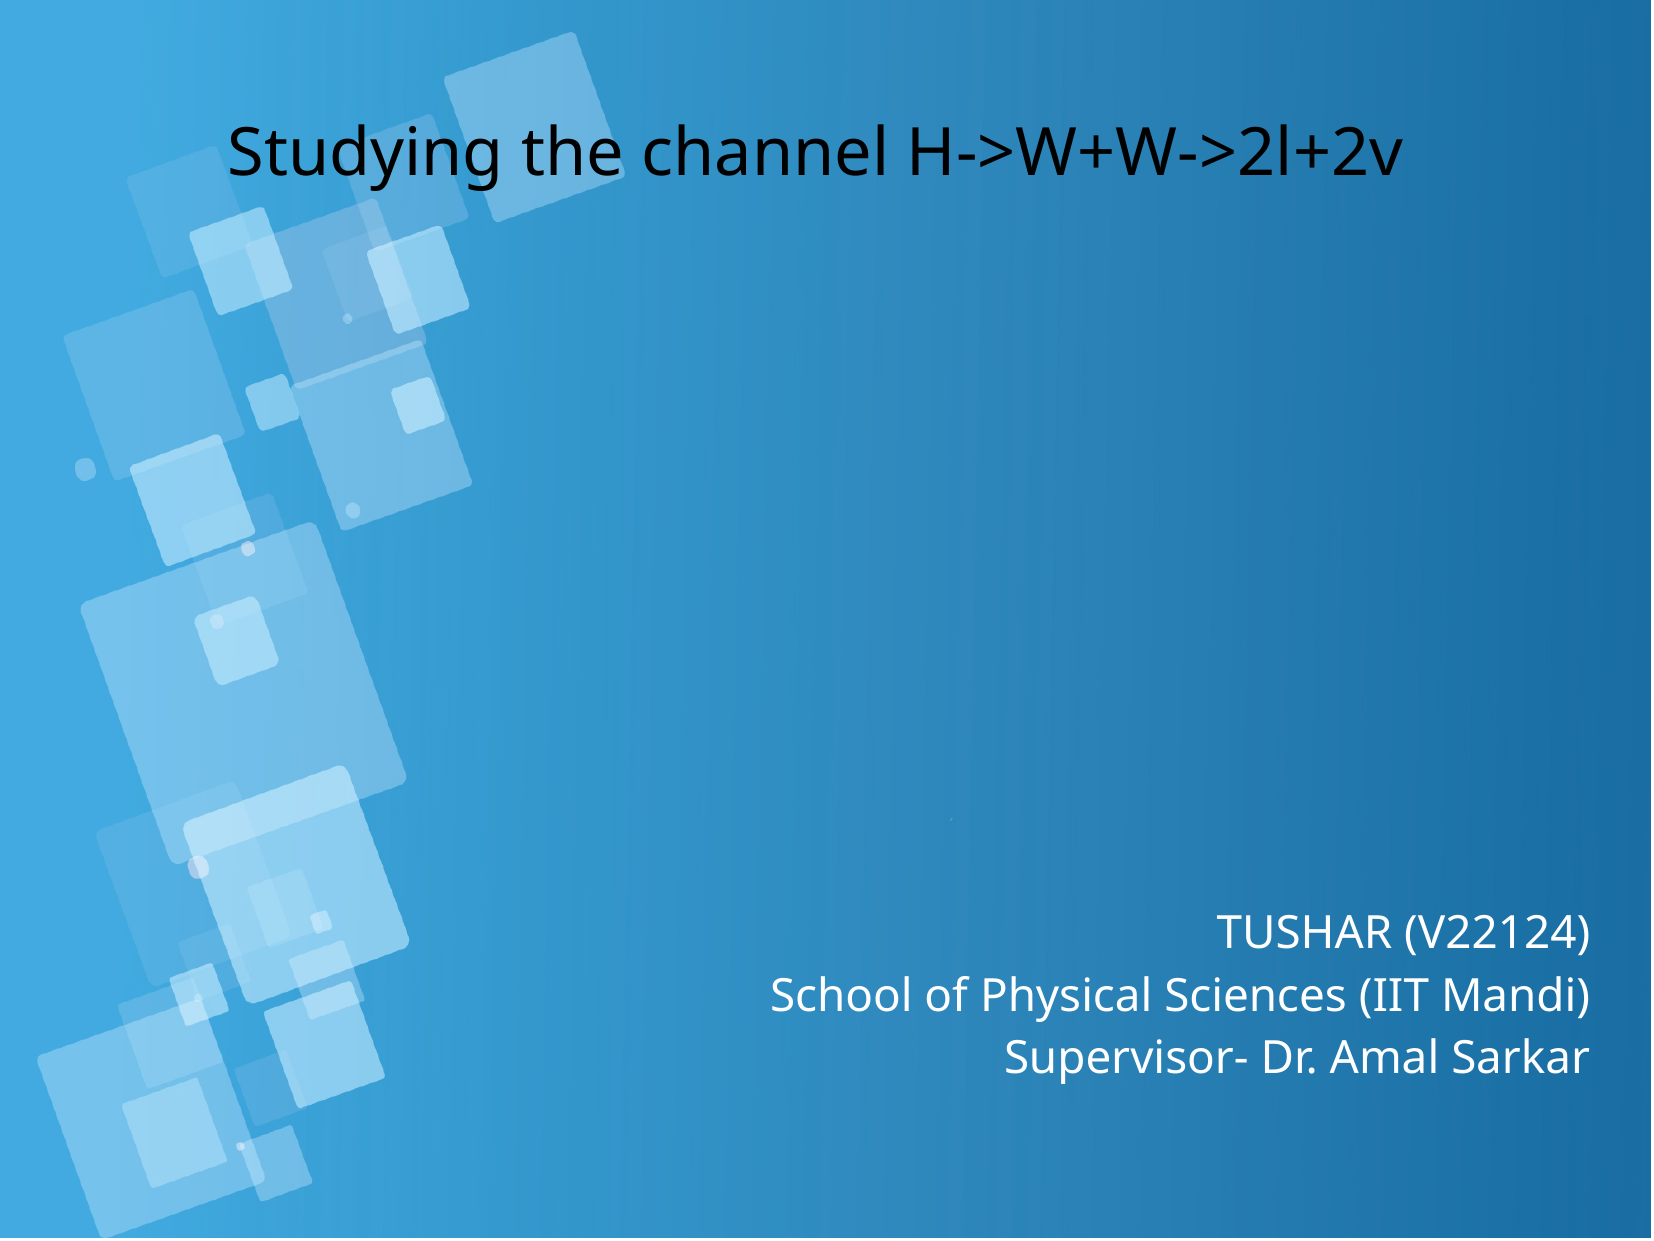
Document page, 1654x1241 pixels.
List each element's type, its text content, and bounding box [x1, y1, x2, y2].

picture [0, 0, 1651, 1238]
subtitle TUSHAR (V22124) School of Physical Sciences (IIT Mandi) Supervisor- Dr. Amal Sarkar [487, 825, 1591, 1163]
title Studying the channel H->W+W->2l+2v [37, 37, 1613, 263]
